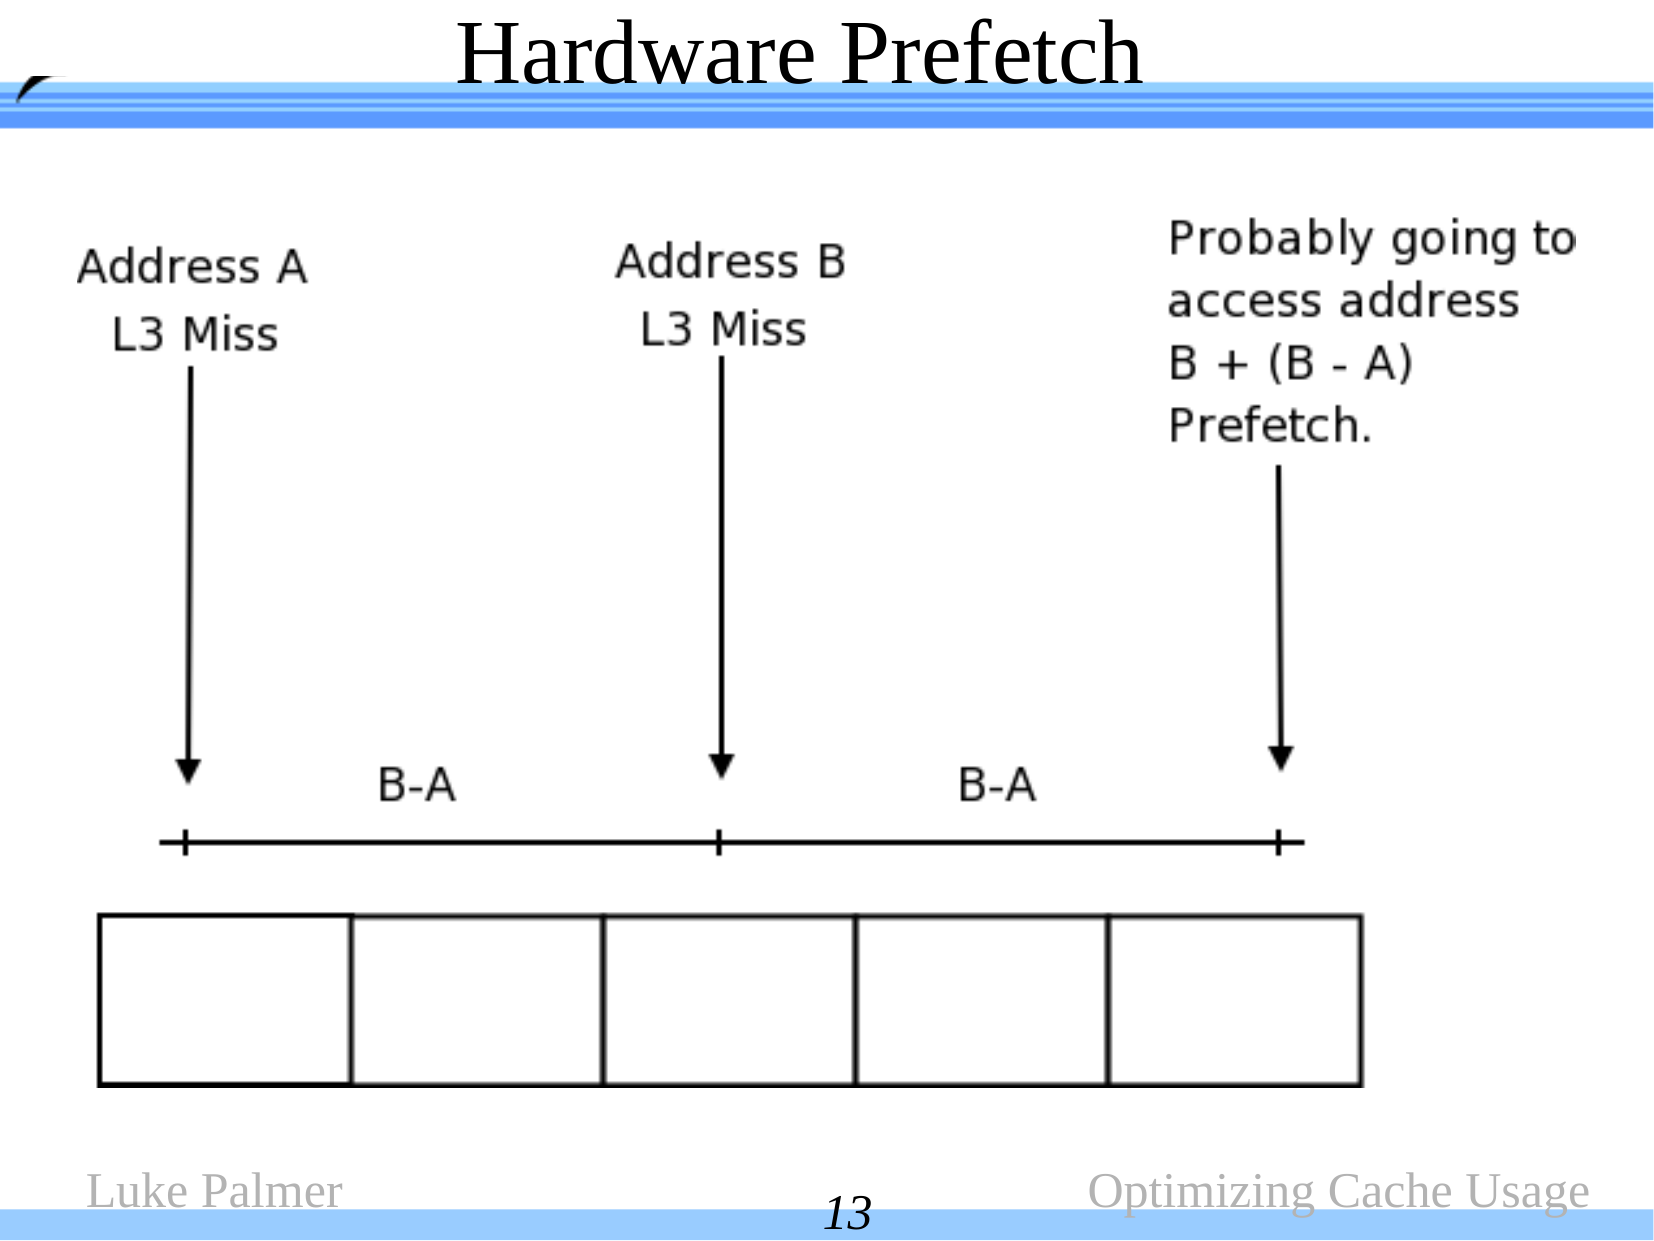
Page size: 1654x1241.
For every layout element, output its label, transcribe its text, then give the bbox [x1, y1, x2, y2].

picture [0, 0, 1654, 133]
picture [77, 203, 1576, 1088]
title Hardware Prefetch [94, 0, 1507, 107]
